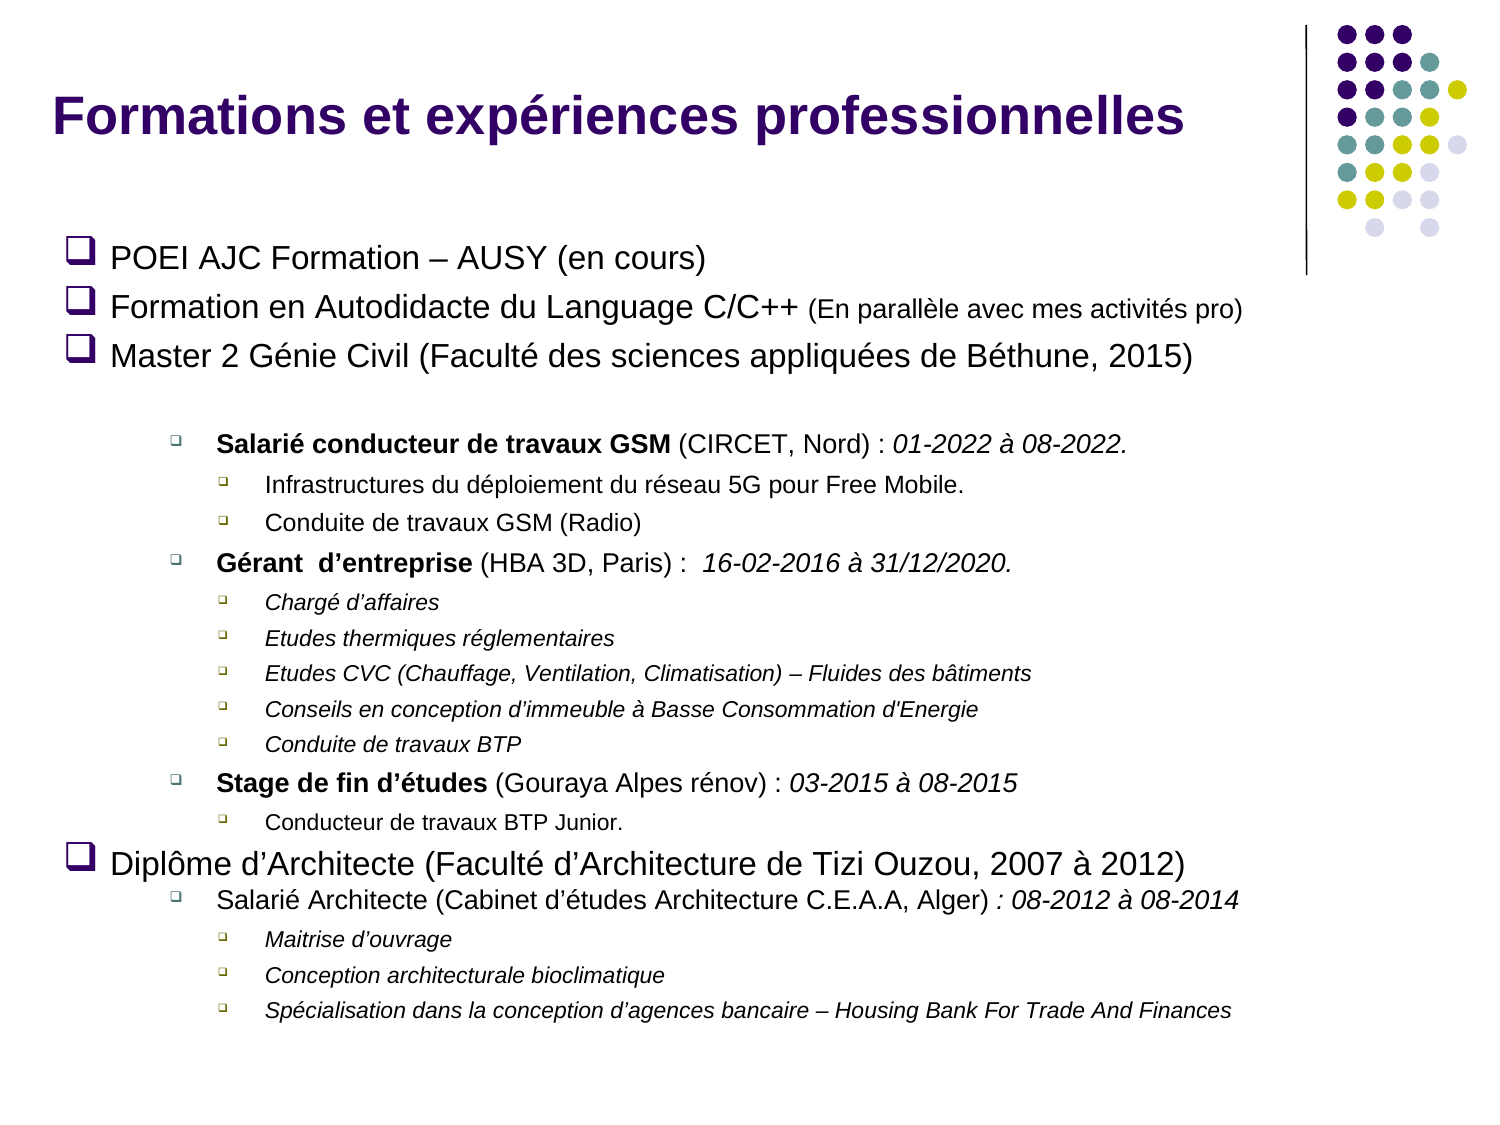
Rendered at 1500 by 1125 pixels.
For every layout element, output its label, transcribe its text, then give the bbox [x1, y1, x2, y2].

text_box Diplôme d’Architecte (Faculté d’Architecture de Tizi Ouzou, 2007 à 2012) Salarié Architecte (Cabinet d’études Architecture C.E.A.A, Alger) : 08-2012 à 08-2014 Maitrise d’ouvrage Conception architecturale bioclimatique Spécialisation dans la conception d’agences bancaire – Housing Bank For Trade And Finances [41, 834, 1301, 1071]
text_box Master 2 Génie Civil (Faculté des sciences appliquées de Béthune, 2015) Salarié conducteur de travaux GSM (CIRCET, Nord) : 01-2022 à 08-2022. Infrastructures du déploiement du réseau 5G pour Free Mobile. Conduite de travaux GSM (Radio) Gérant d’entreprise (HBA 3D, Paris) : 16-02-2016 à 31/12/2020. Chargé d’affaires Etudes thermiques réglementaires Etudes CVC (Chauffage, Ventilation, Climatisation) – Fluides des bâtiments Conseils en conception d’immeuble à Basse Consommation d'Energie Conduite de travaux BTP Stage de fin d’études (Gouraya Alpes rénov) : 03-2015 à 08-2015 Conducteur de travaux BTP Junior. [41, 433, 1301, 834]
text_box Formations et expériences professionnelles [37, 54, 1301, 154]
text_box POEI AJC Formation – AUSY (en cours) Formation en Autodidacte du Language C/C++ (En parallèle avec mes activités pro) [41, 228, 1301, 433]
